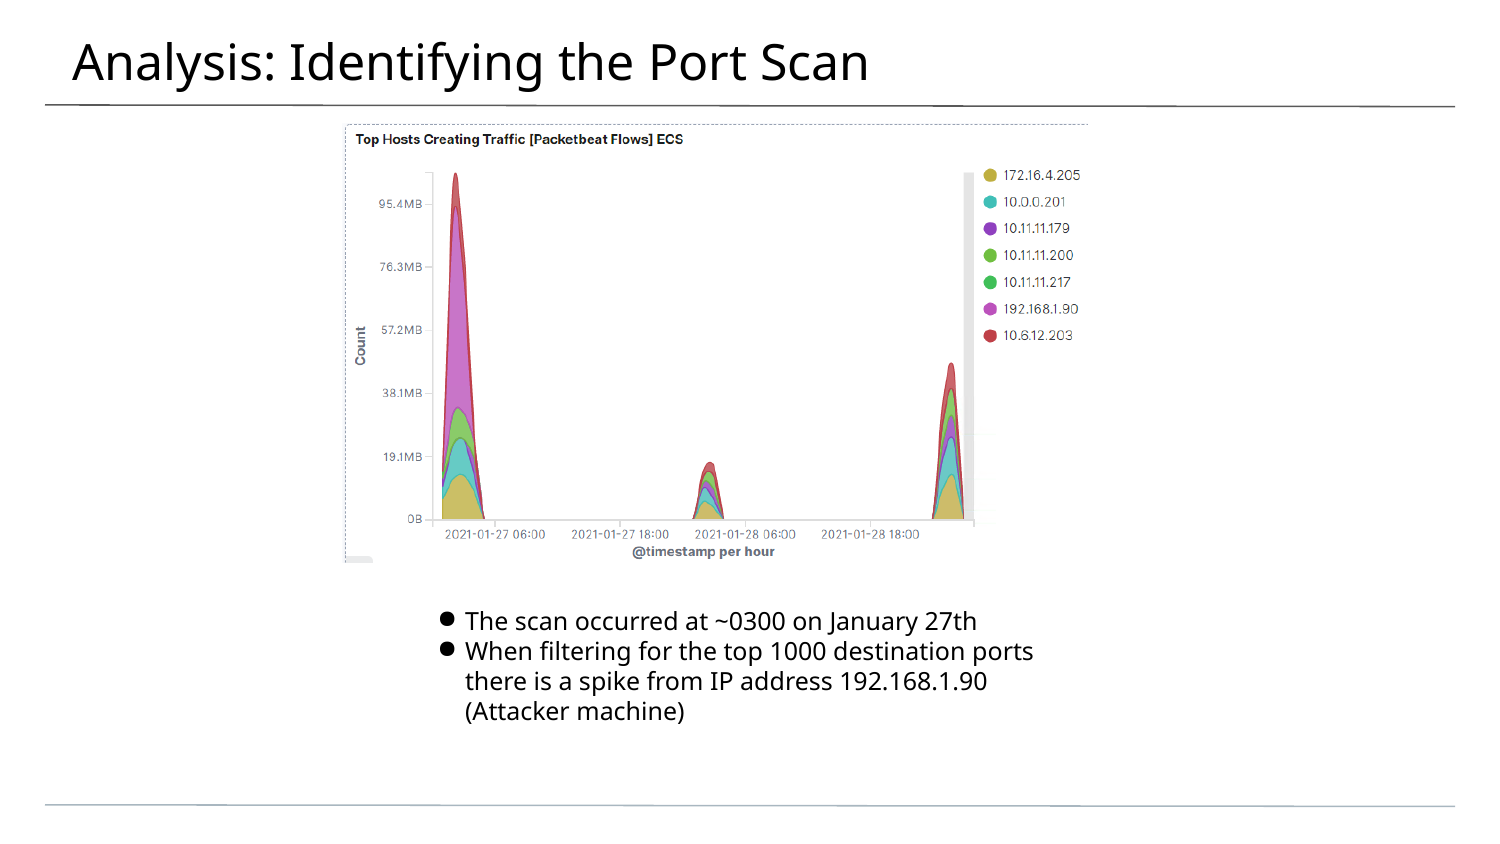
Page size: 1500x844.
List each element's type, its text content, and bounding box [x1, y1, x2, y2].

subtitle The scan occurred at ~0300 on January 27th When filtering for the top 1000 destination ports there is a spike from IP address 192.168.1.90 (Attacker machine) [337, 590, 1144, 751]
picture [342, 123, 1088, 563]
title Analysis: Identifying the Port Scan [0, 0, 1500, 88]
